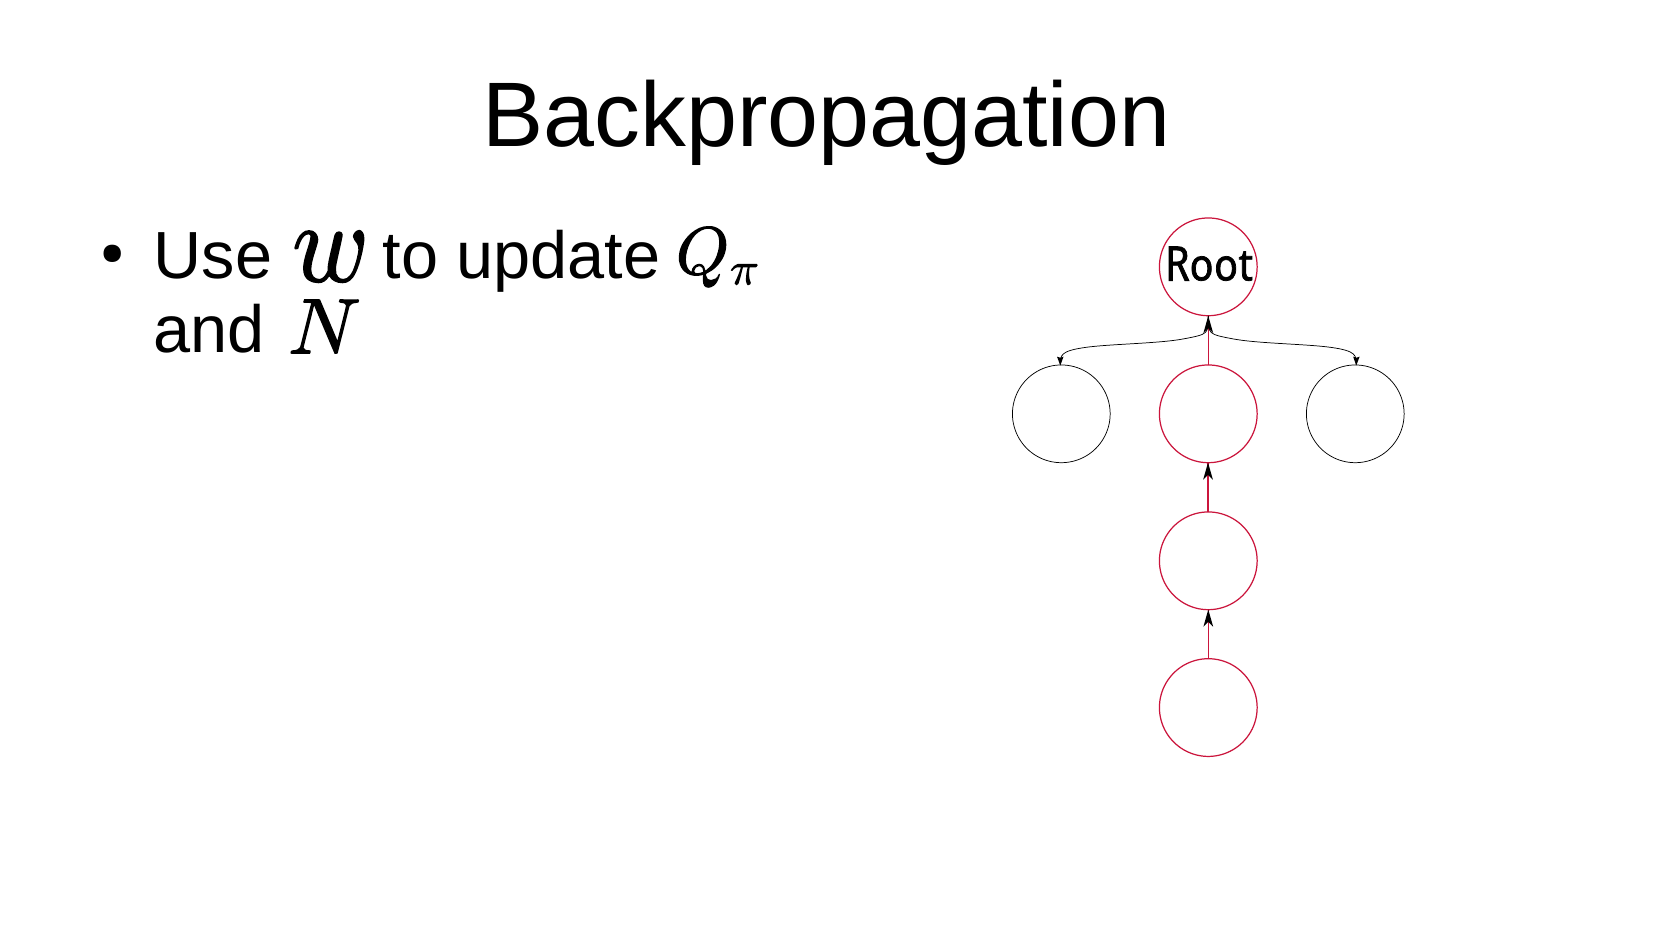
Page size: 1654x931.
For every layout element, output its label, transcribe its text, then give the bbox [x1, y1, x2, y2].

title Backpropagation [82, 37, 1571, 193]
picture [1011, 217, 1405, 758]
picture [287, 299, 360, 354]
picture [292, 229, 368, 284]
picture [673, 224, 763, 290]
list Use to update and [82, 217, 809, 758]
